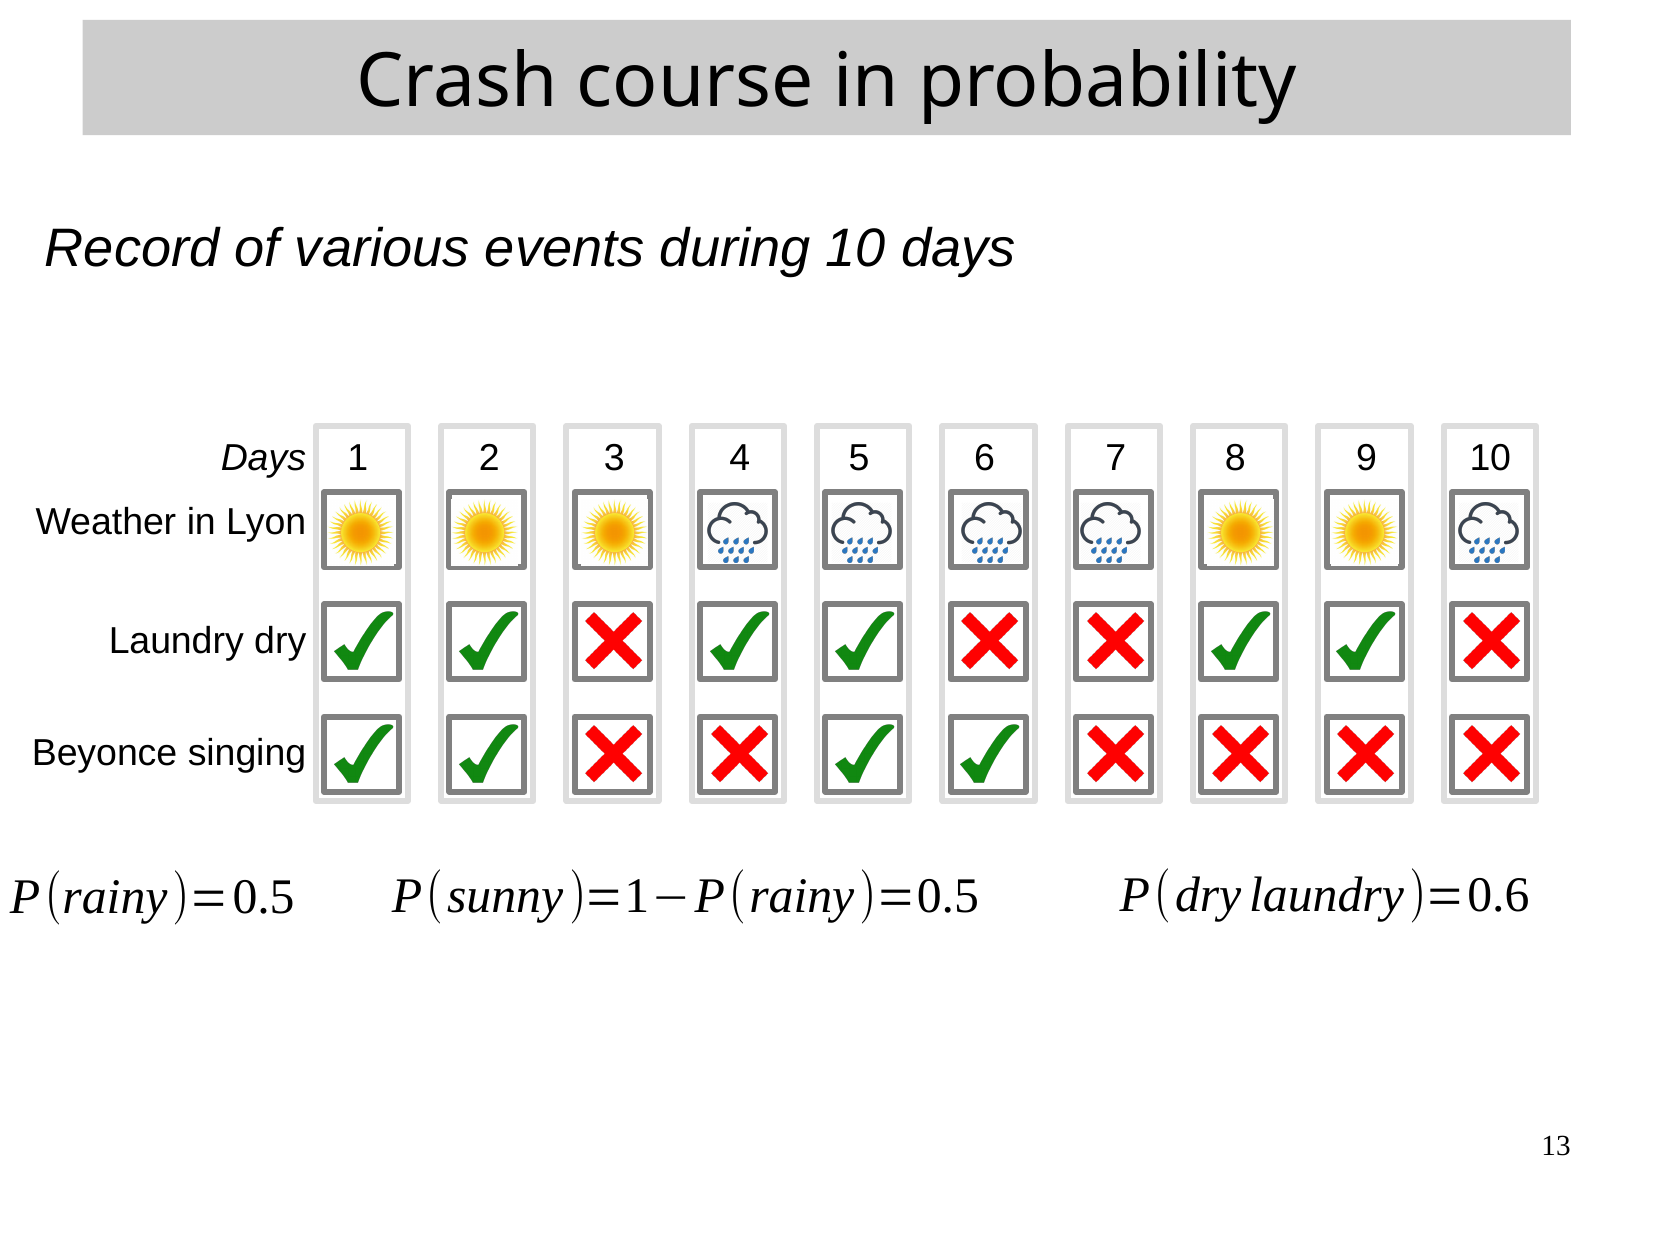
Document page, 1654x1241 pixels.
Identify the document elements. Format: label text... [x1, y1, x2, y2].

picture [1461, 723, 1522, 784]
text_box 10 [1455, 495, 1524, 528]
picture [1335, 610, 1396, 671]
picture [959, 723, 1020, 784]
title Crash course in probability [82, 19, 1571, 136]
text_box 8 [1210, 429, 1271, 486]
picture [583, 723, 644, 784]
picture [1085, 610, 1146, 671]
chart [381, 867, 987, 927]
picture [1458, 502, 1519, 563]
text_box 6 [959, 429, 1020, 486]
picture [1210, 723, 1271, 784]
picture [834, 723, 895, 784]
text_box 4 [714, 429, 775, 486]
picture [959, 610, 1020, 671]
picture [1207, 499, 1274, 566]
picture [458, 723, 519, 784]
text_box Laundry dry [5, 611, 313, 672]
picture [1331, 499, 1398, 566]
text_box 5 [834, 429, 895, 486]
picture [583, 610, 644, 671]
picture [451, 499, 518, 566]
picture [327, 499, 394, 566]
text_box Weather in Lyon [5, 493, 313, 554]
text_box 2 [463, 429, 524, 486]
text_box 10 [1454, 429, 1533, 528]
picture [1085, 723, 1146, 784]
text_box Record of various events during 10 days [30, 210, 1216, 286]
picture [1210, 610, 1271, 671]
text_box 3 [589, 429, 650, 486]
chart [0, 868, 301, 928]
picture [333, 610, 394, 671]
picture [709, 610, 770, 671]
picture [581, 499, 648, 566]
text_box 1 [332, 429, 393, 486]
text_box 9 [1341, 429, 1402, 486]
picture [961, 502, 1022, 563]
picture [1080, 502, 1141, 563]
chart [1110, 865, 1537, 926]
text_box Days [5, 428, 313, 489]
picture [333, 723, 394, 784]
picture [1461, 610, 1522, 671]
picture [458, 610, 519, 671]
text_box Beyonce singing [5, 723, 313, 784]
picture [831, 502, 892, 563]
text_box 7 [1090, 429, 1151, 486]
picture [834, 610, 895, 671]
picture [707, 502, 768, 563]
picture [1335, 723, 1396, 784]
picture [709, 723, 770, 784]
